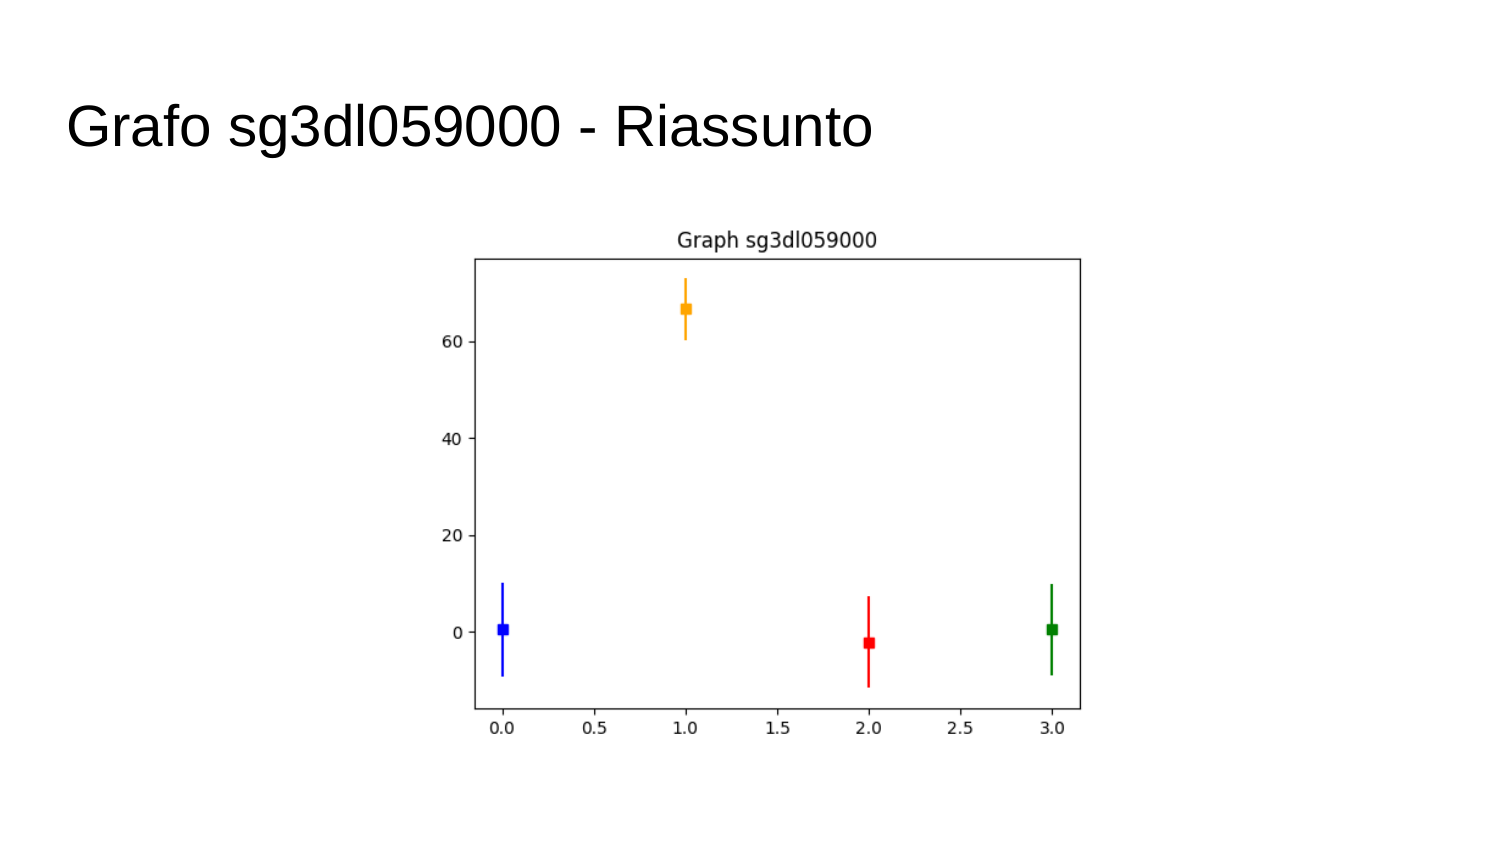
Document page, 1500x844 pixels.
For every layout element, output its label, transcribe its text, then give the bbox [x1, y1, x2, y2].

title Grafo sg3dl059000 - Riassunto [51, 72, 1449, 167]
picture [377, 188, 1158, 774]
